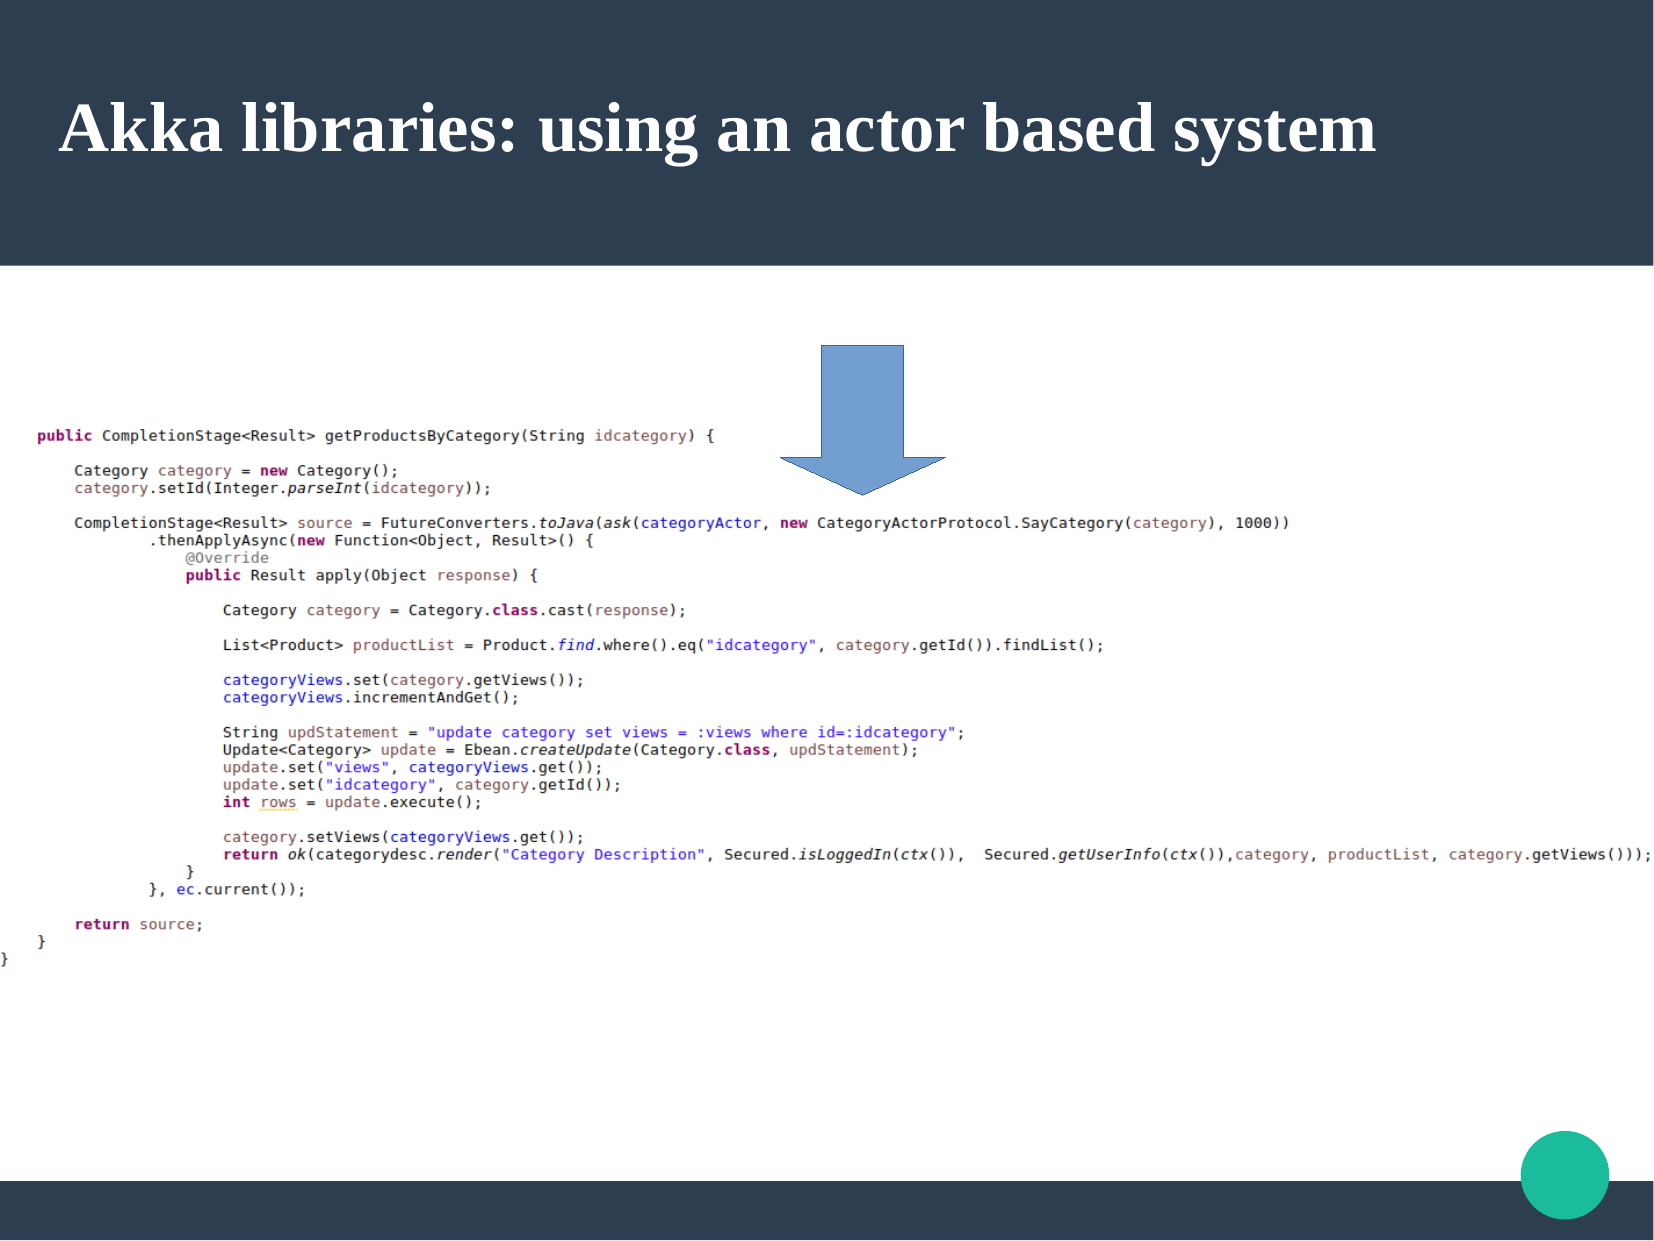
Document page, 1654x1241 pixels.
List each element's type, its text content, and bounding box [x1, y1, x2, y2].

picture [0, 428, 1654, 991]
title Akka libraries: using an actor based system [59, 49, 1595, 207]
text_box [780, 345, 946, 496]
